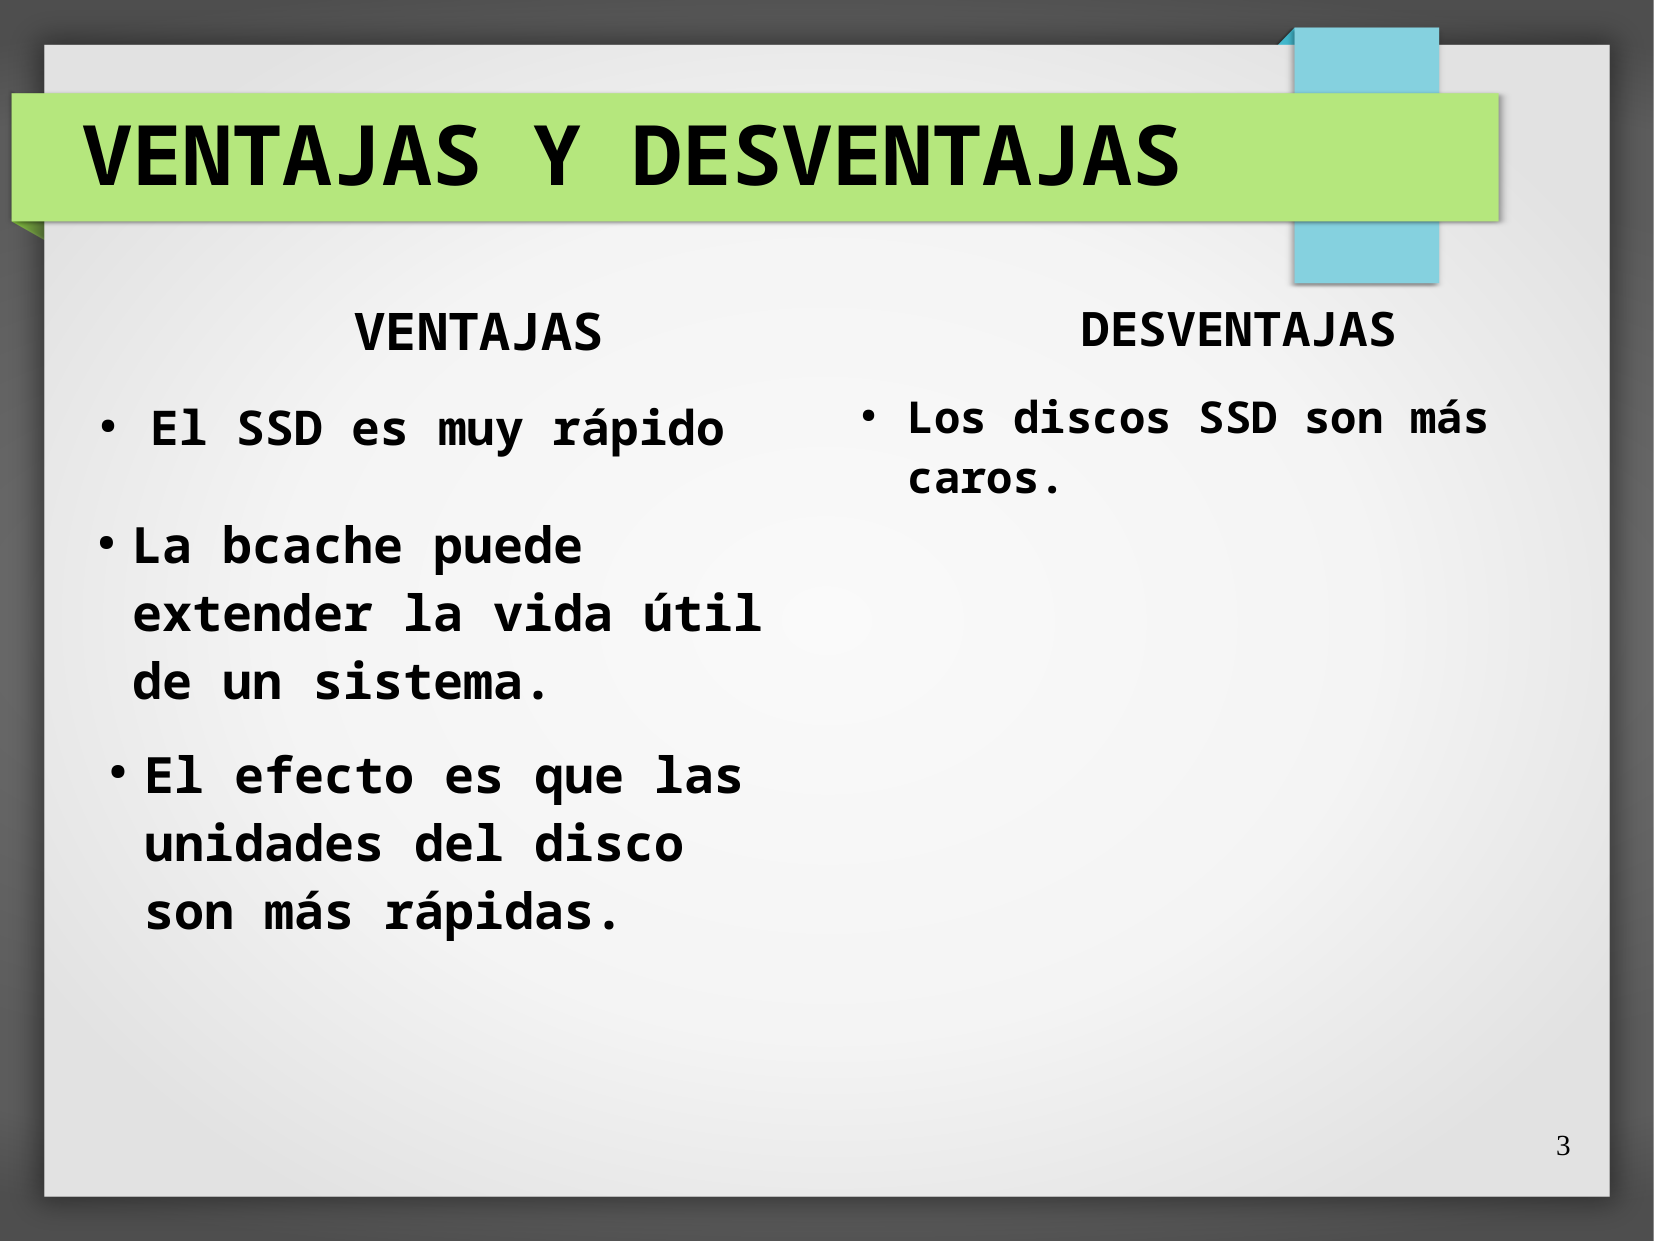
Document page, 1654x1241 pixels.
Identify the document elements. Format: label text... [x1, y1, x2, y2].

list VENTAJAS El SSD es muy rápido [82, 295, 809, 461]
title VENTAJAS Y DESVENTAJAS [82, 94, 1264, 213]
picture [0, 0, 1654, 1241]
text_box La bcache puede extender la vida útil de un sistema. [82, 460, 780, 756]
text_box El efecto es que las unidades del disco son más rápidas. [94, 732, 780, 937]
list DESVENTAJAS Los discos SSD son más caros. [845, 295, 1572, 508]
